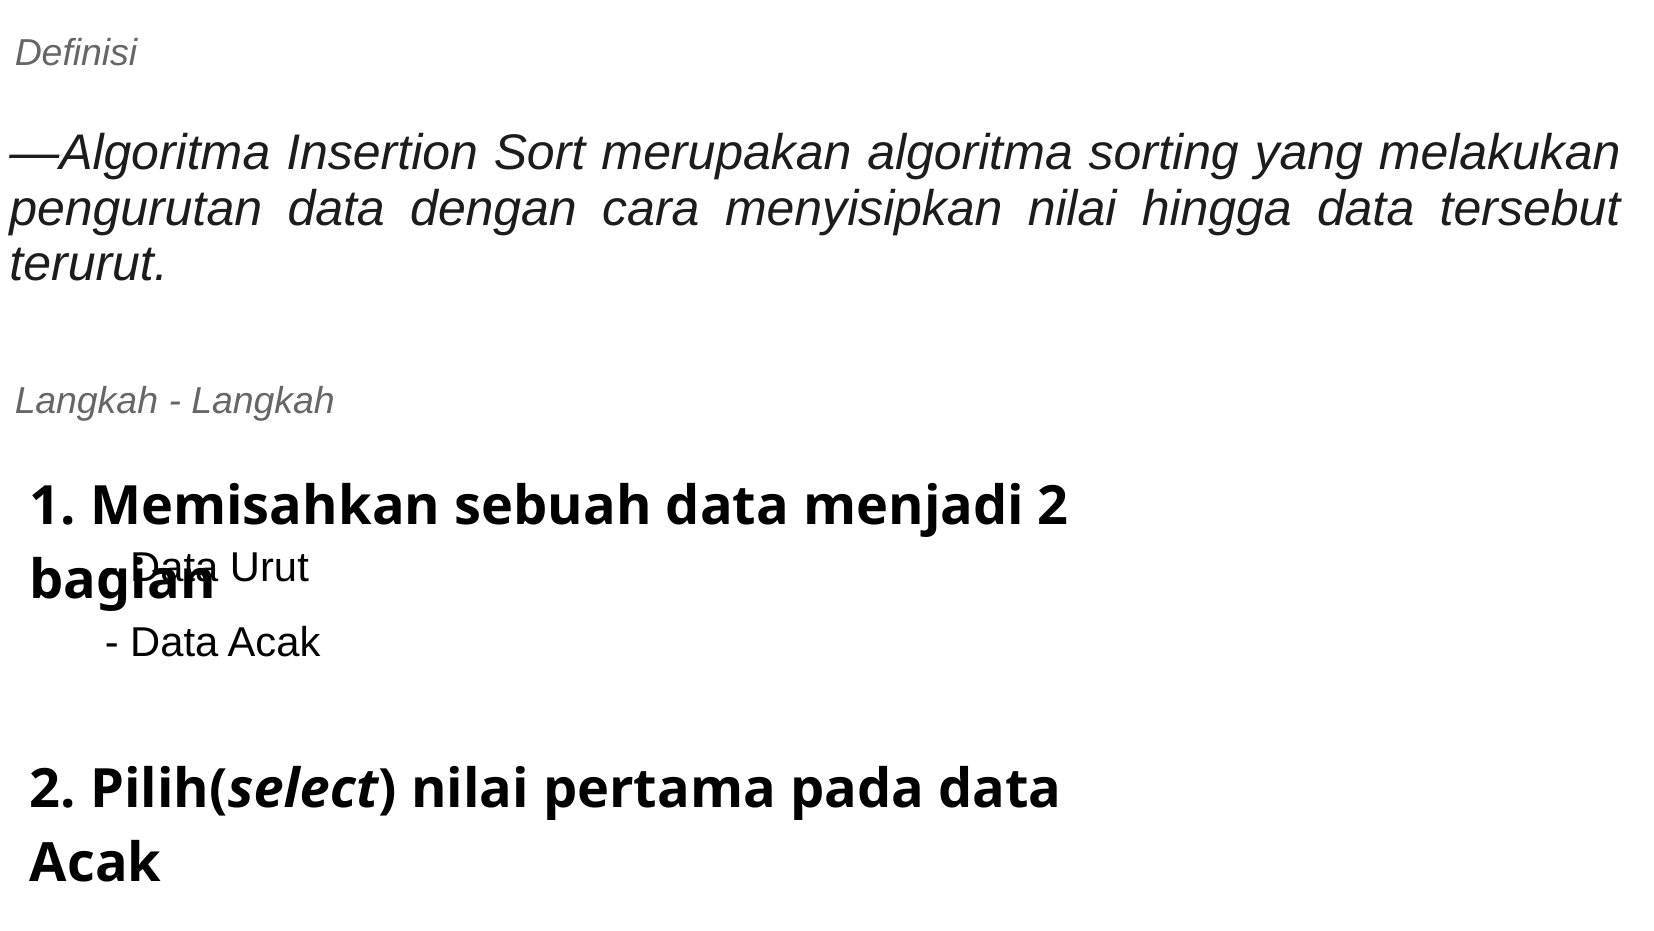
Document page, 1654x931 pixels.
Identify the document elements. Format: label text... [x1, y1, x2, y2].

text_box —Algoritma Insertion Sort merupakan algoritma sorting yang melakukan pengurutan data dengan cara menyisipkan nilai hingga data tersebut terurut. [0, 116, 1654, 299]
text_box Langkah - Langkah [0, 372, 466, 433]
text_box Definisi [0, 23, 466, 84]
text_box 1. Memisahkan sebuah data menjadi 2 bagian [15, 458, 1201, 538]
text_box 2. Pilih(select) nilai pertama pada data Acak [15, 742, 1201, 821]
text_box - Data Urut [90, 535, 331, 598]
text_box - Data Acak [90, 610, 346, 719]
